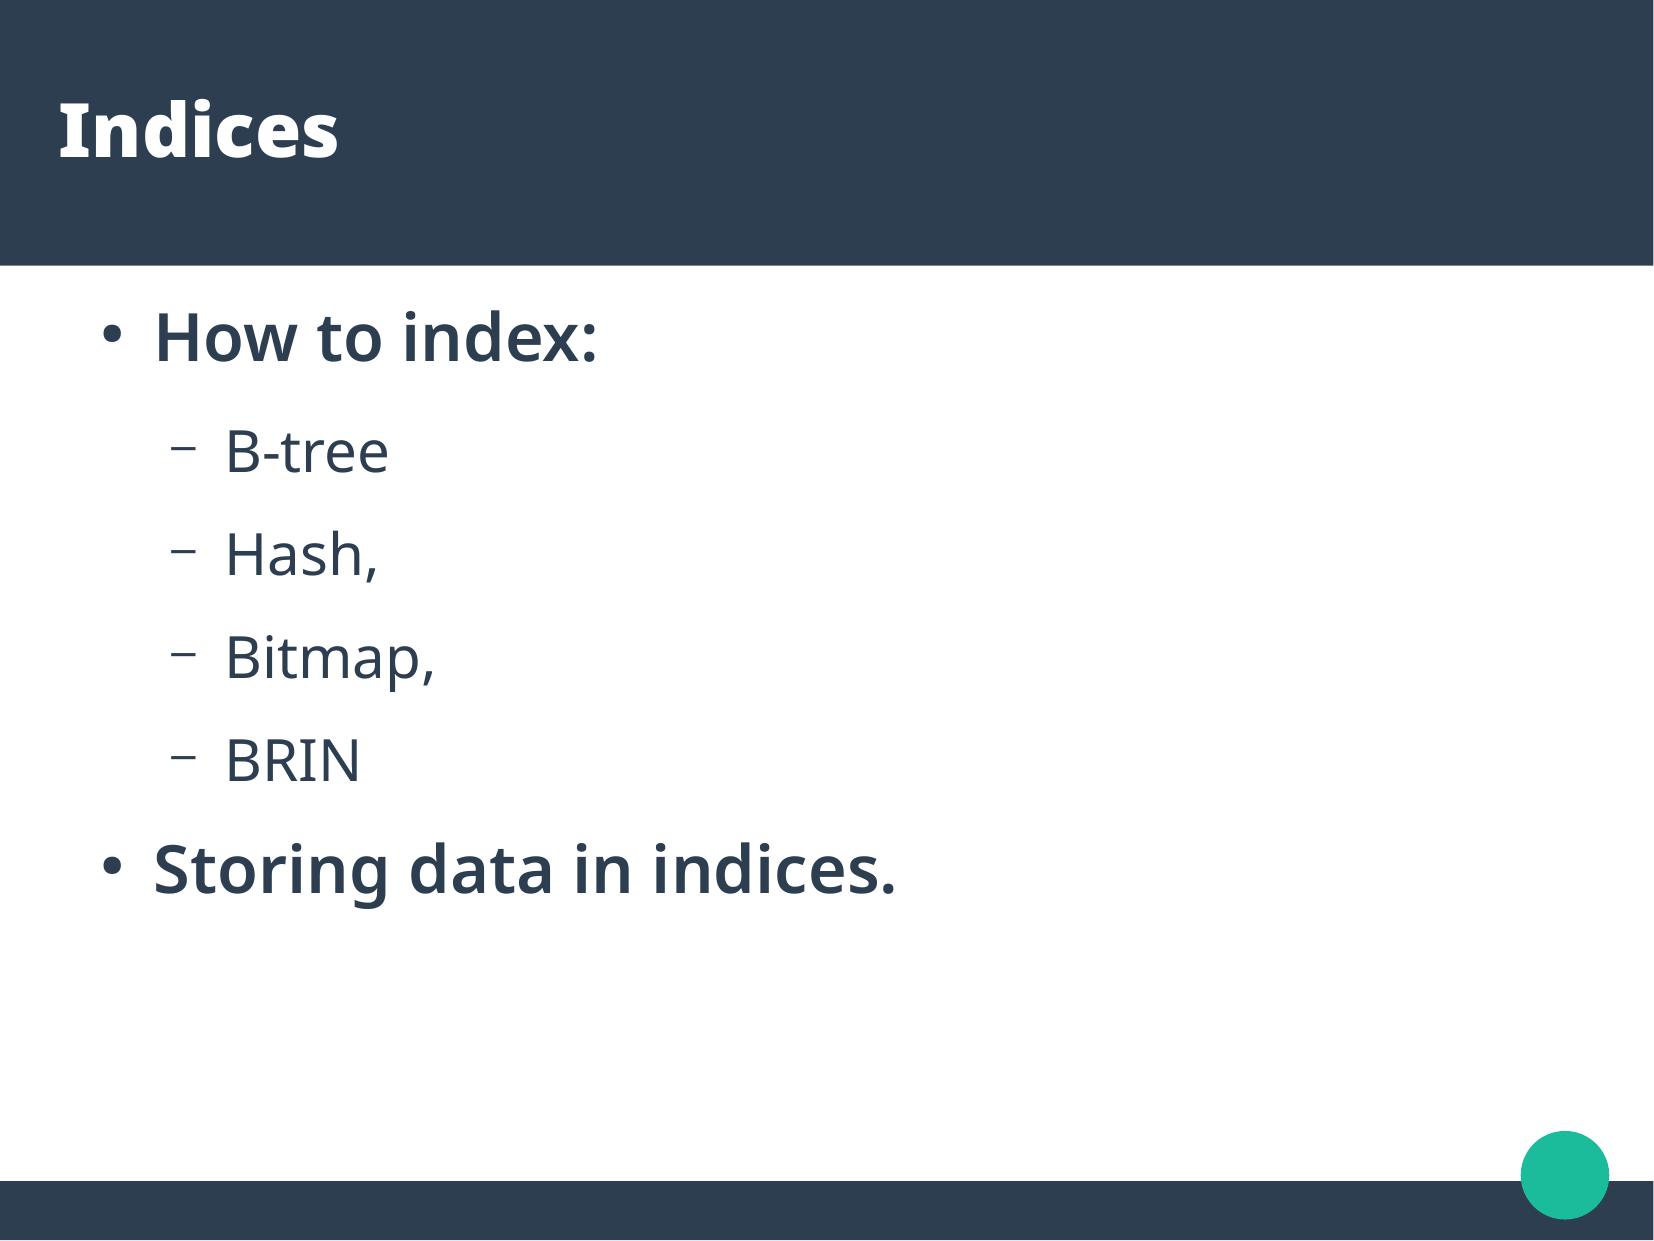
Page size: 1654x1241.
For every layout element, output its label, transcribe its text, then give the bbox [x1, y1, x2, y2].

list How to index: B-tree Hash, Bitmap, BRIN Storing data in indices. [82, 290, 1571, 1109]
title Indices [59, 49, 1595, 207]
